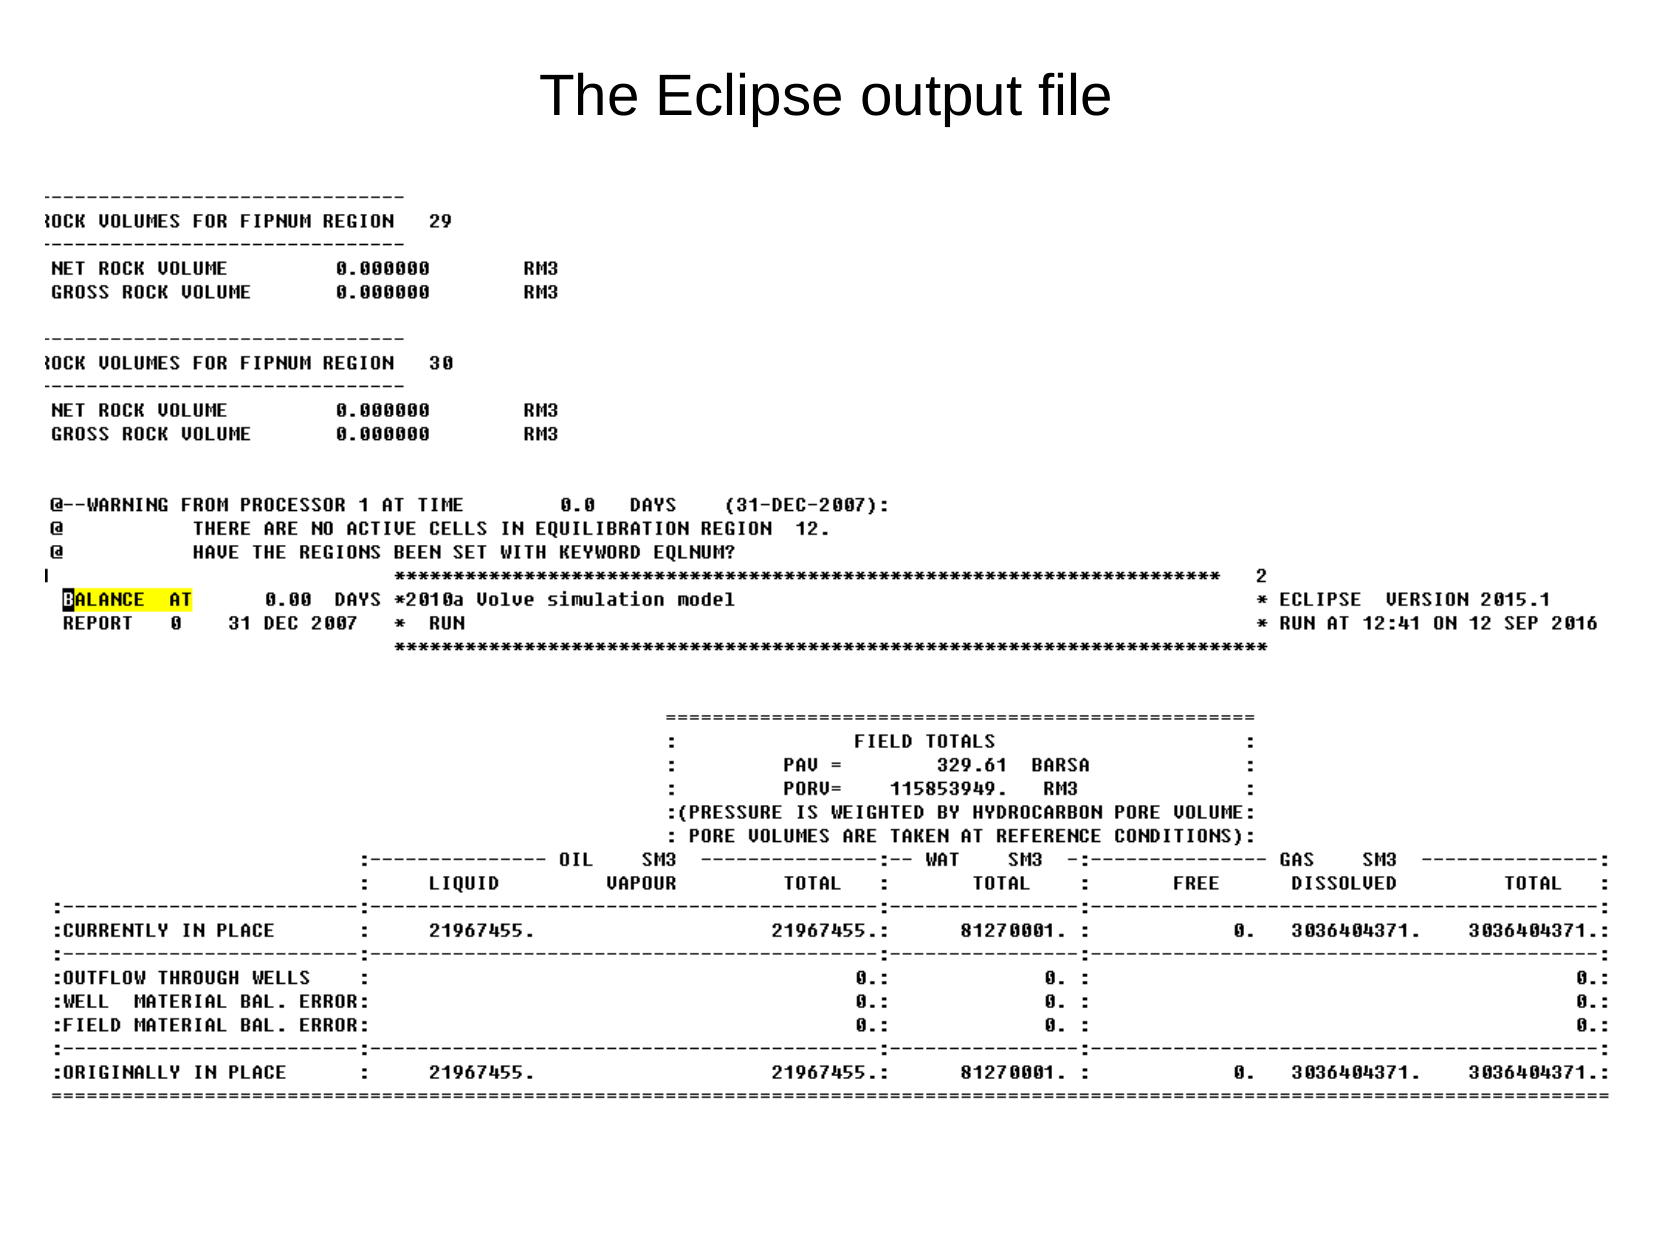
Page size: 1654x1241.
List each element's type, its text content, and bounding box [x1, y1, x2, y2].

picture [45, 179, 1619, 1111]
title The Eclipse output file [82, 30, 1571, 161]
